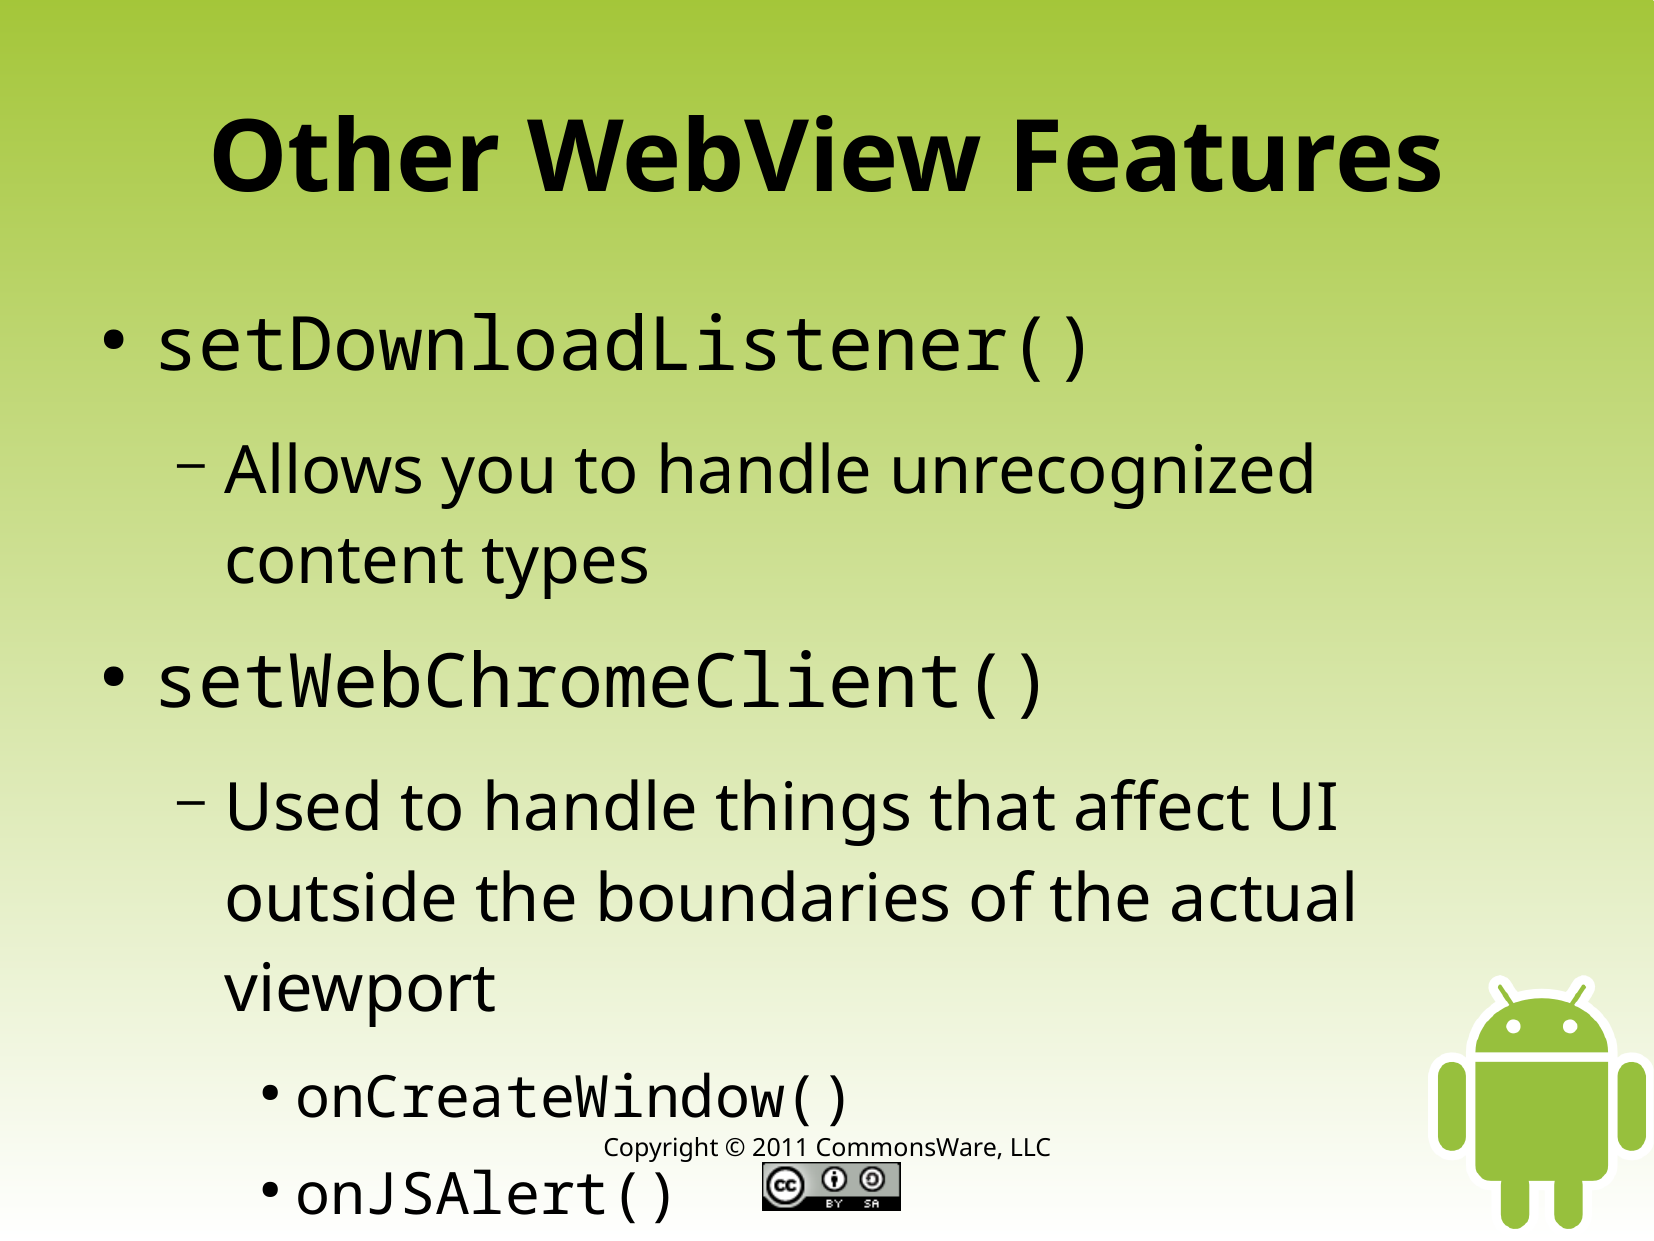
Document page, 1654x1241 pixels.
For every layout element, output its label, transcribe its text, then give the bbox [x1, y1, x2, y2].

picture [762, 1162, 901, 1211]
picture [1428, 975, 1654, 1238]
list setDownloadListener() Allows you to handle unrecognized content types setWebChromeClient() Used to handle things that affect UI outside the boundaries of the actual viewport onCreateWindow() onJSAlert() [82, 290, 1571, 1109]
title Other WebView Features [82, 49, 1571, 257]
